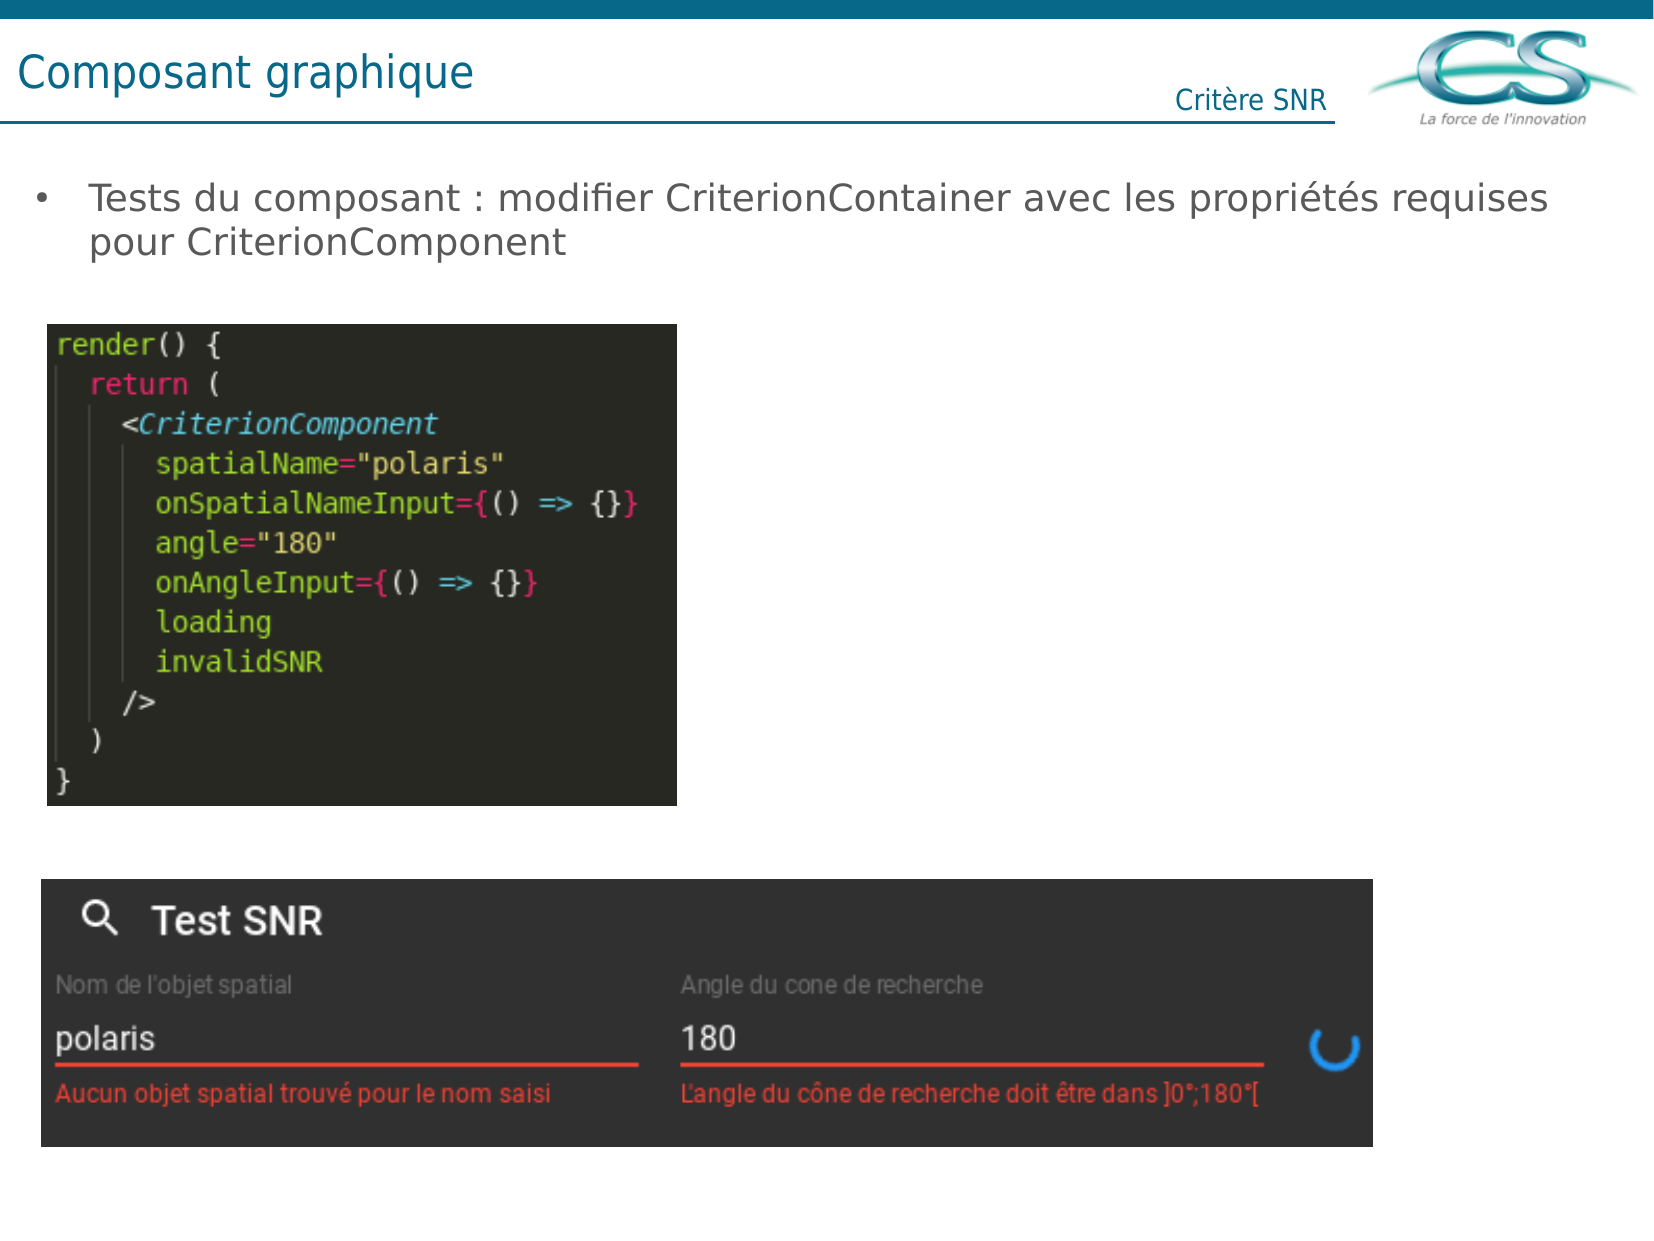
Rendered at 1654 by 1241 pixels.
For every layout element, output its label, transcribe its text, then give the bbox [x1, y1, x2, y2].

text_box Critère SNR [1163, 71, 1347, 142]
picture [41, 879, 1373, 1147]
list Tests du composant : modifier CriterionContainer avec les propriétés requises pour CriterionComponent [17, 177, 1630, 1217]
title Composant graphique [17, 46, 1368, 106]
picture [47, 324, 677, 806]
picture [1368, 28, 1642, 128]
